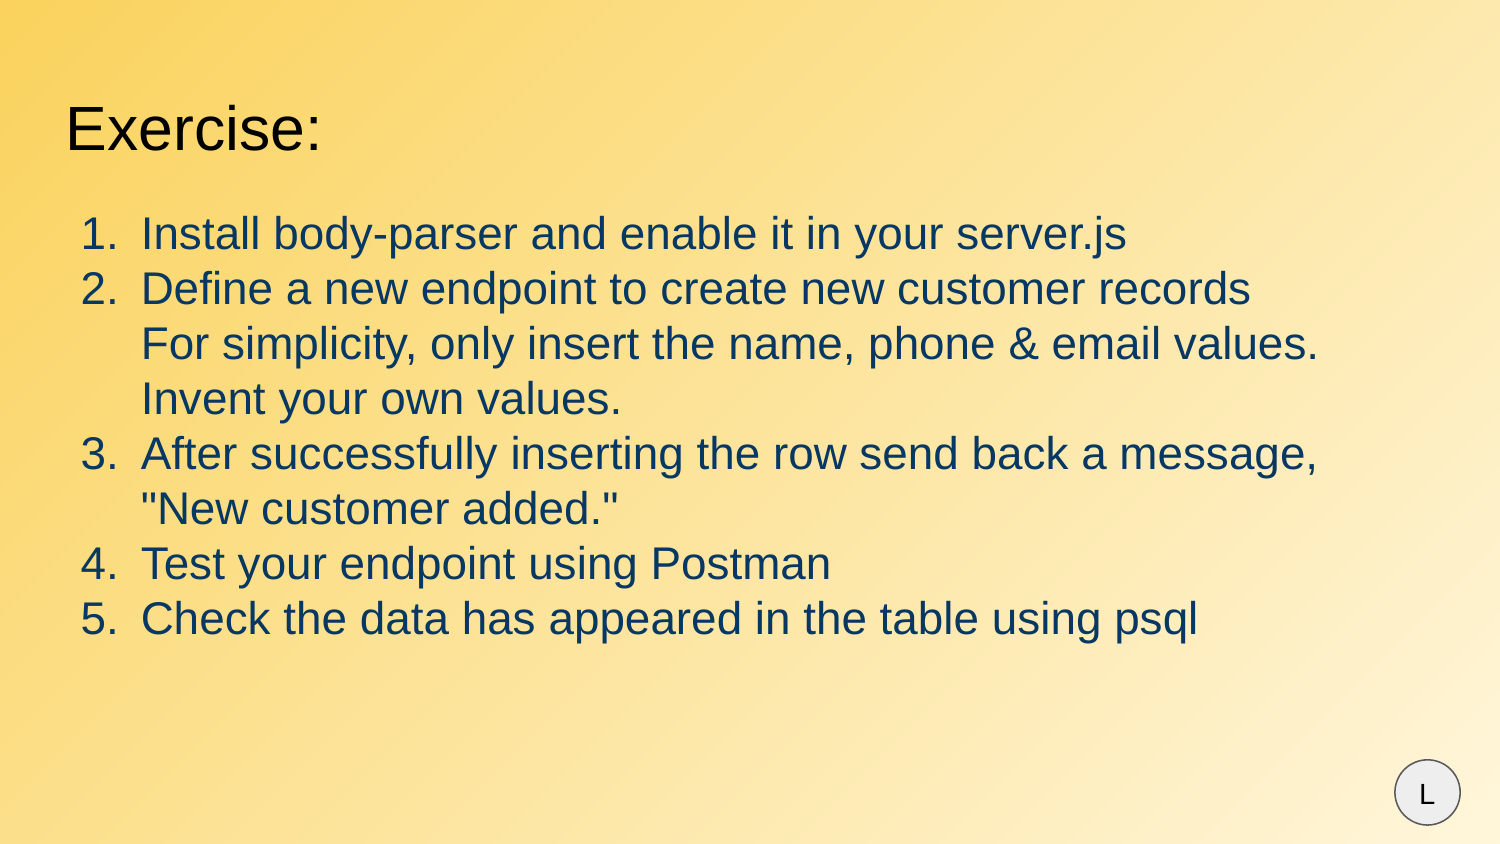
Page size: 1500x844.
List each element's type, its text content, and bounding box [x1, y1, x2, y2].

text_box Install body-parser and enable it in your server.js Define a new endpoint to create new customer records For simplicity, only insert the name, phone & email values. Invent your own values. After successfully inserting the row send back a message, "New customer added." Test your endpoint using Postman Check the data has appeared in the table using psql [51, 189, 1449, 750]
text_box L [1394, 759, 1461, 826]
text_box Exercise: [51, 72, 1449, 167]
